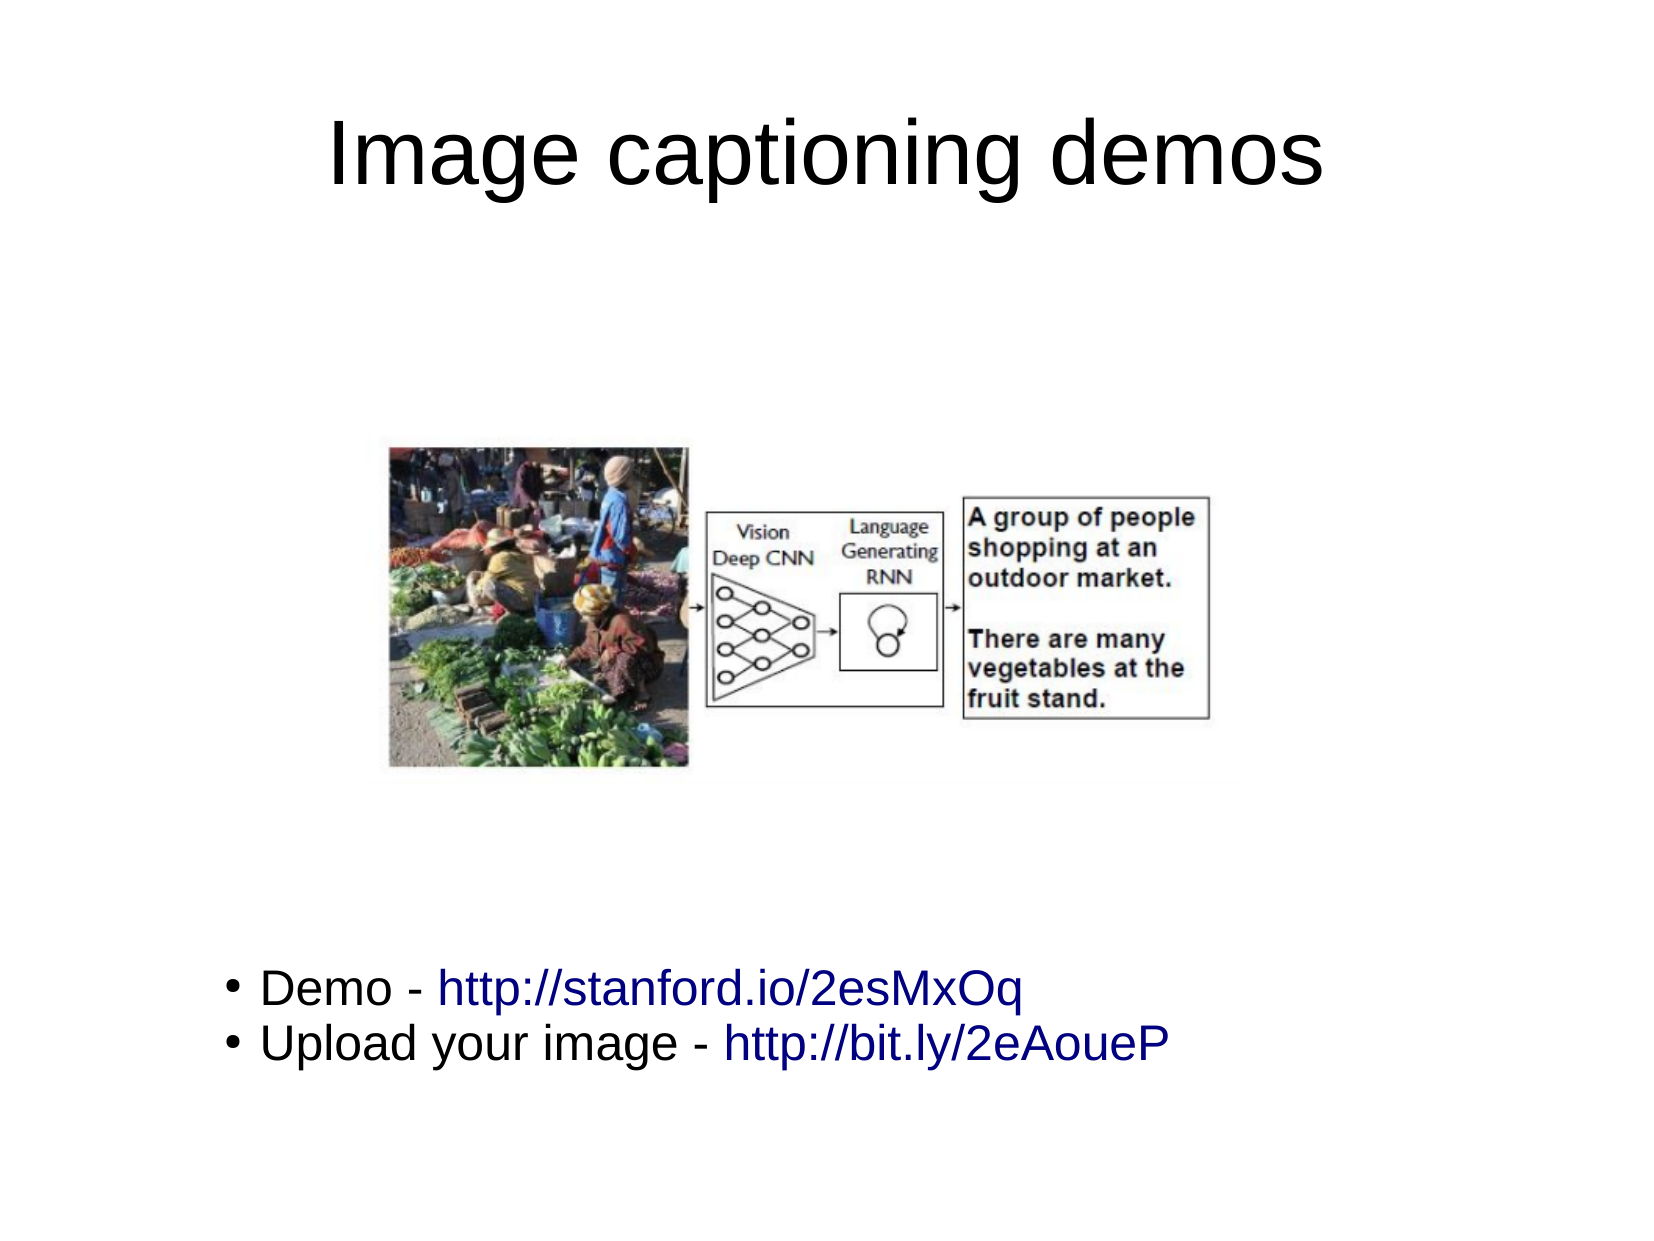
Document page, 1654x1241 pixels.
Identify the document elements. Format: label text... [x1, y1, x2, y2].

text_box Demo - http://stanford.io/2esMxOq Upload your image - http://bit.ly/2eAoueP [209, 952, 1423, 1080]
title Image captioning demos [82, 49, 1571, 257]
picture [356, 421, 1276, 803]
